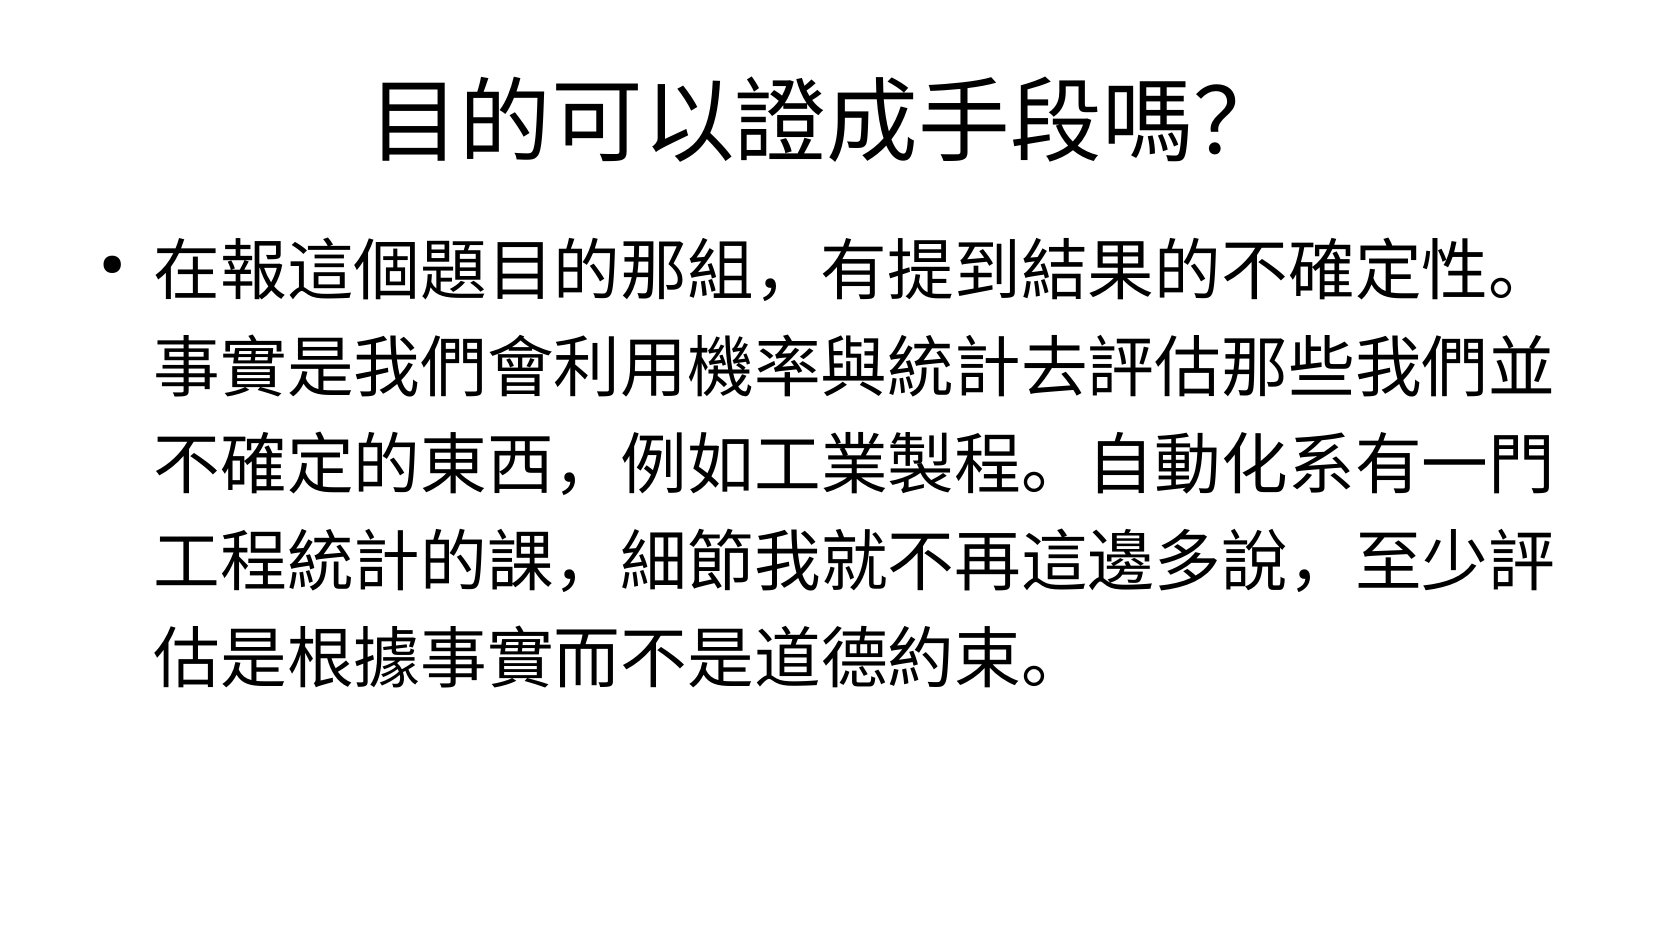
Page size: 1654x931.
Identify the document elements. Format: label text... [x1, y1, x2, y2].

list 在報這個題目的那組，有提到結果的不確定性。事實是我們會利用機率與統計去評估那些我們並不確定的東西，例如工業製程。自動化系有一門工程統計的課，細節我就不再這邊多說，至少評估是根據事實而不是道德約束。 [82, 217, 1571, 758]
title 目的可以證成手段嗎？ [82, 37, 1571, 193]
